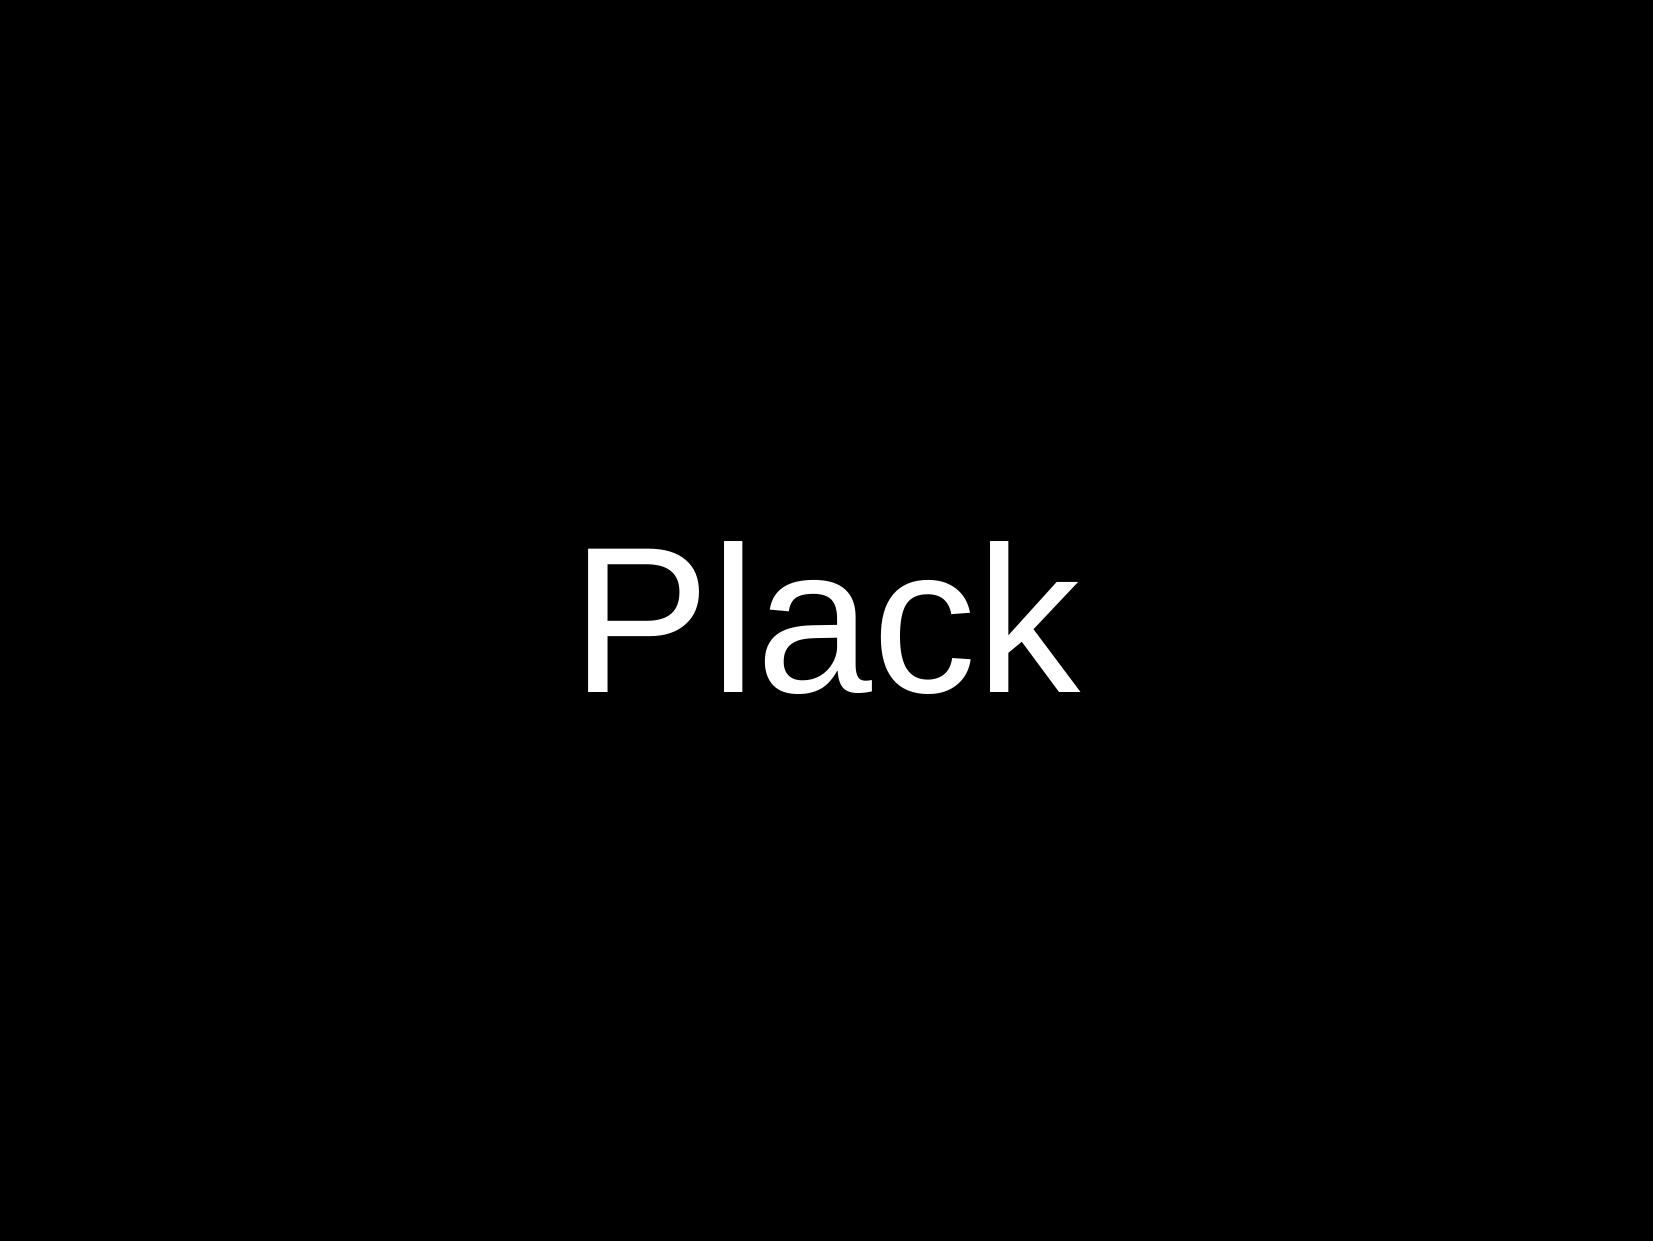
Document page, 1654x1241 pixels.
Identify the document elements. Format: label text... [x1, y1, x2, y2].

title Plack [82, 101, 1571, 1140]
